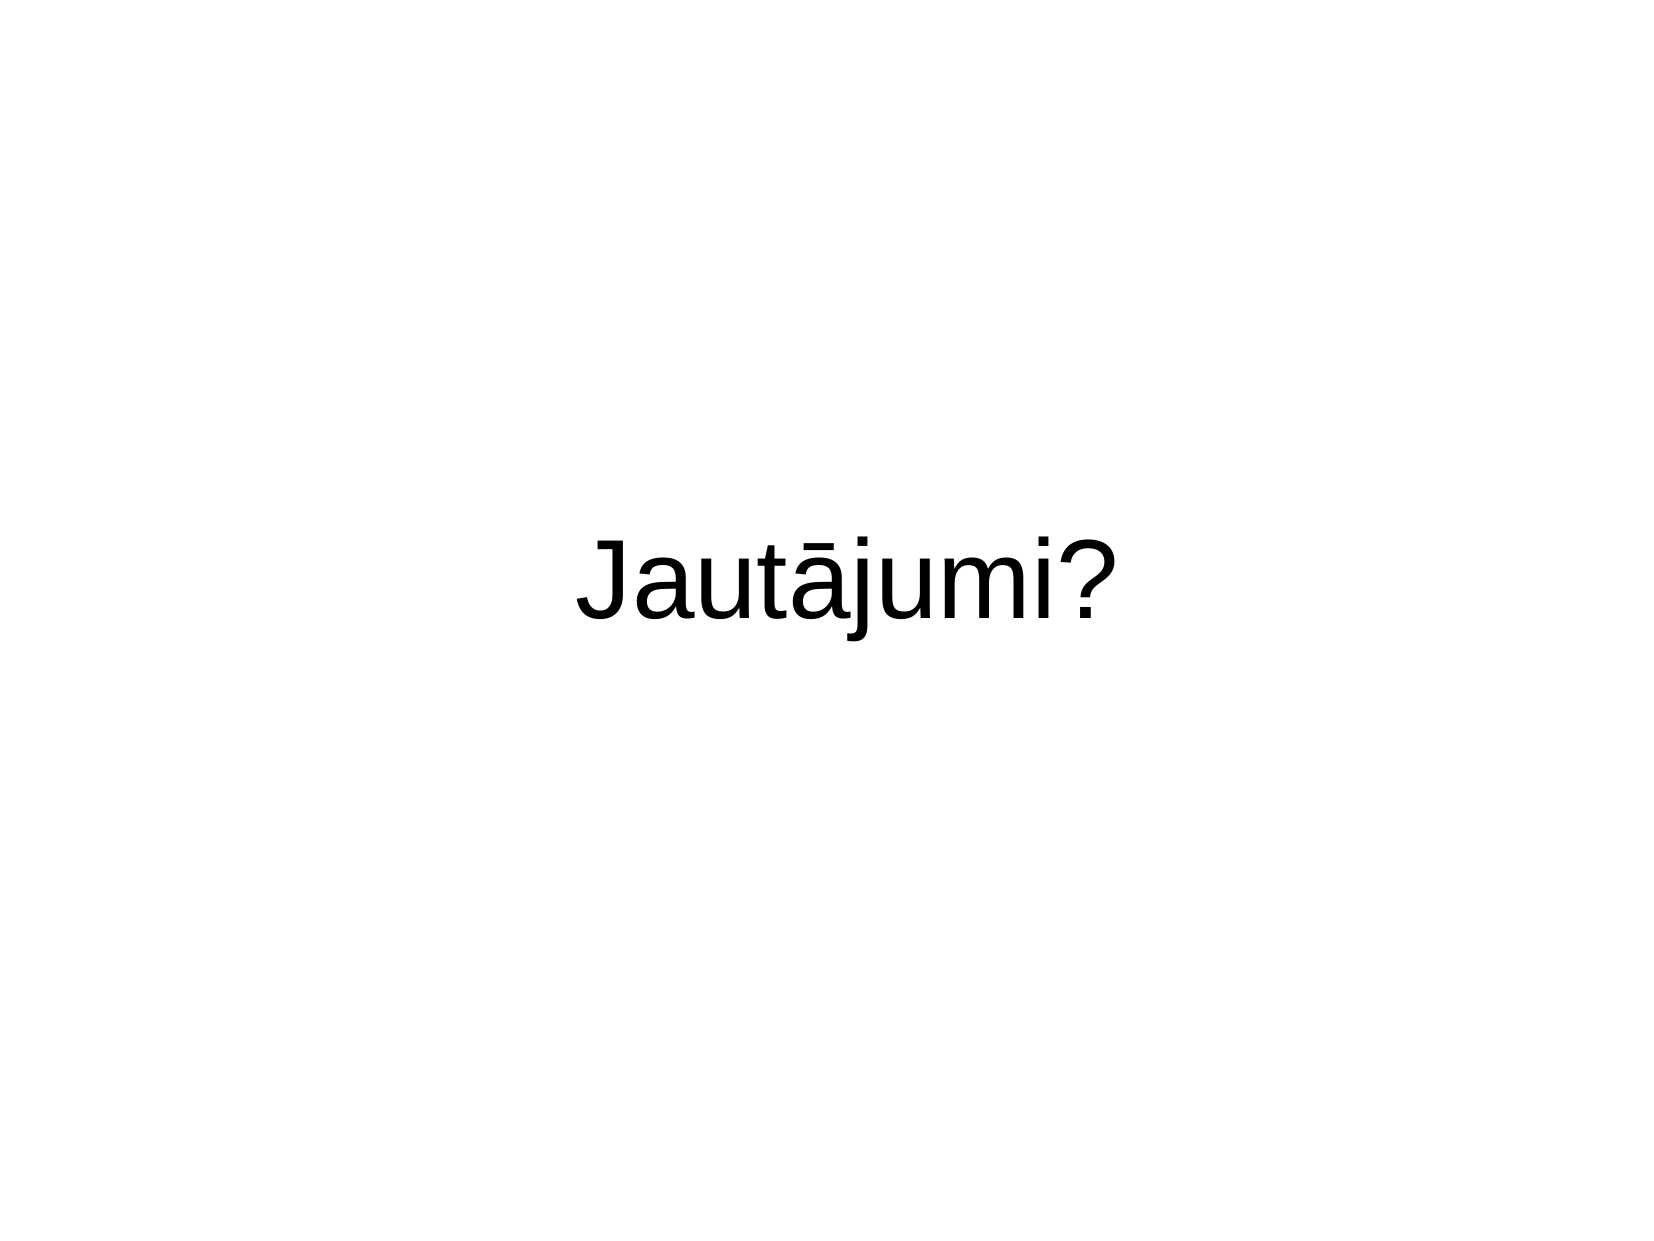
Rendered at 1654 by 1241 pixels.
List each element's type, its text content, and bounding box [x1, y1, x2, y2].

text_box Jautājumi? [561, 509, 1152, 650]
